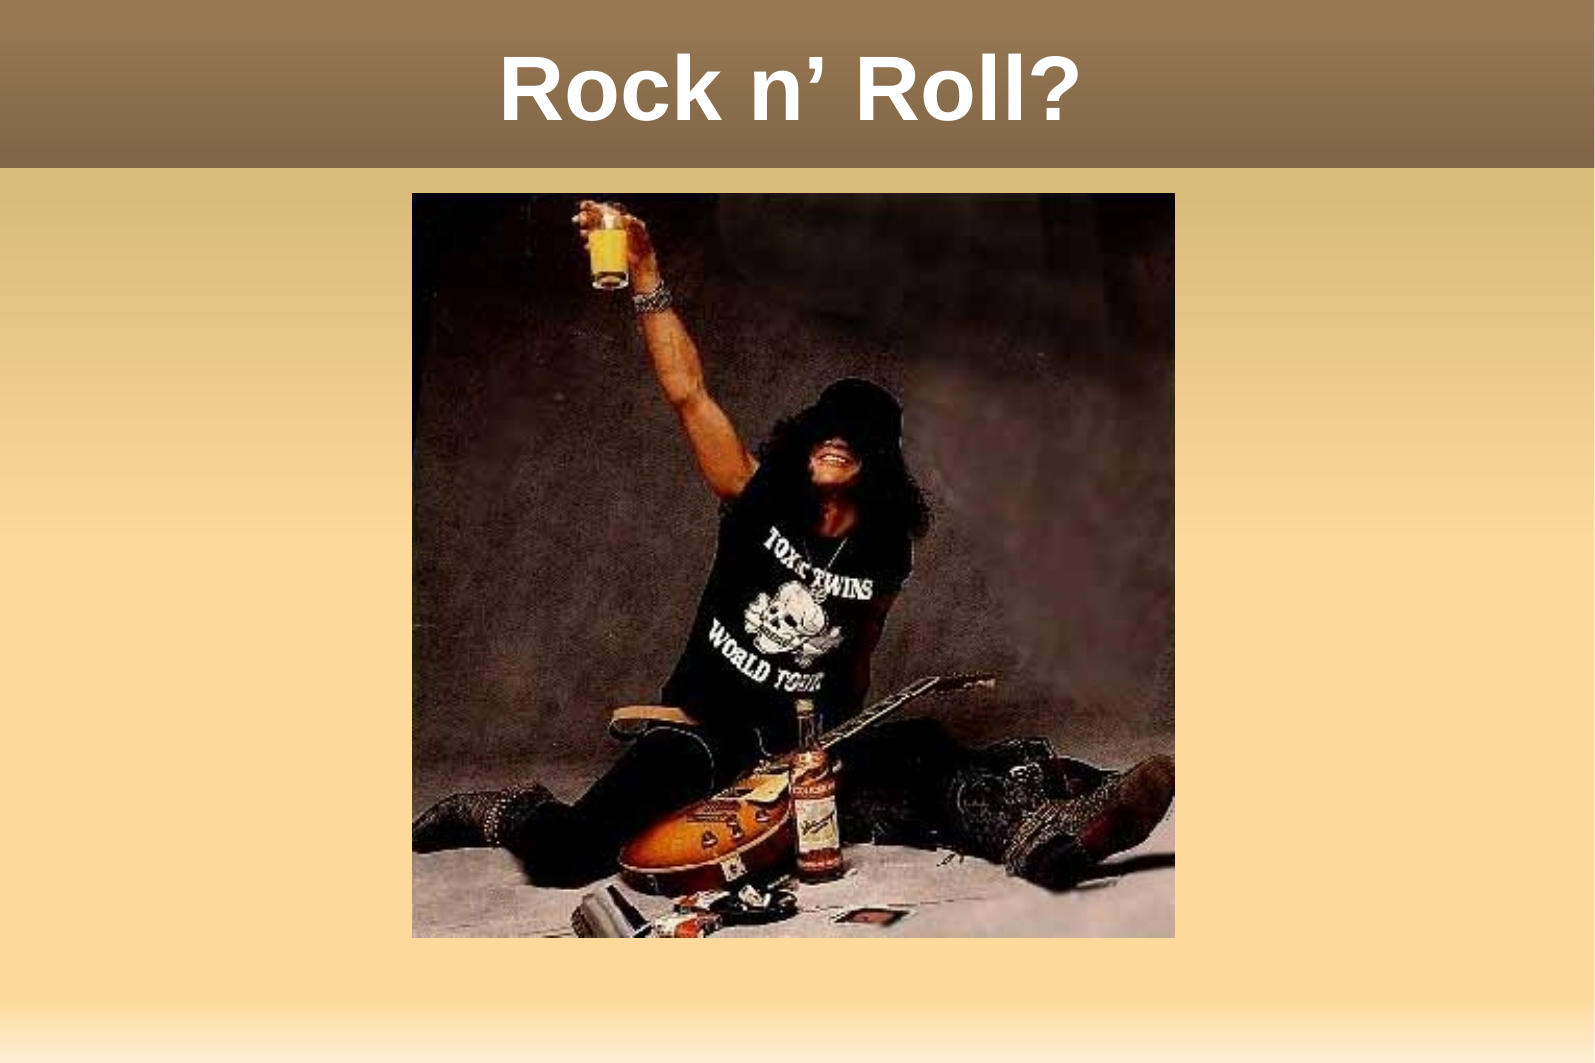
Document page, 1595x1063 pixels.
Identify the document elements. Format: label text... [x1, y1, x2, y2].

title Rock n’ Roll? [74, 0, 1510, 178]
picture [0, 0, 1595, 1063]
